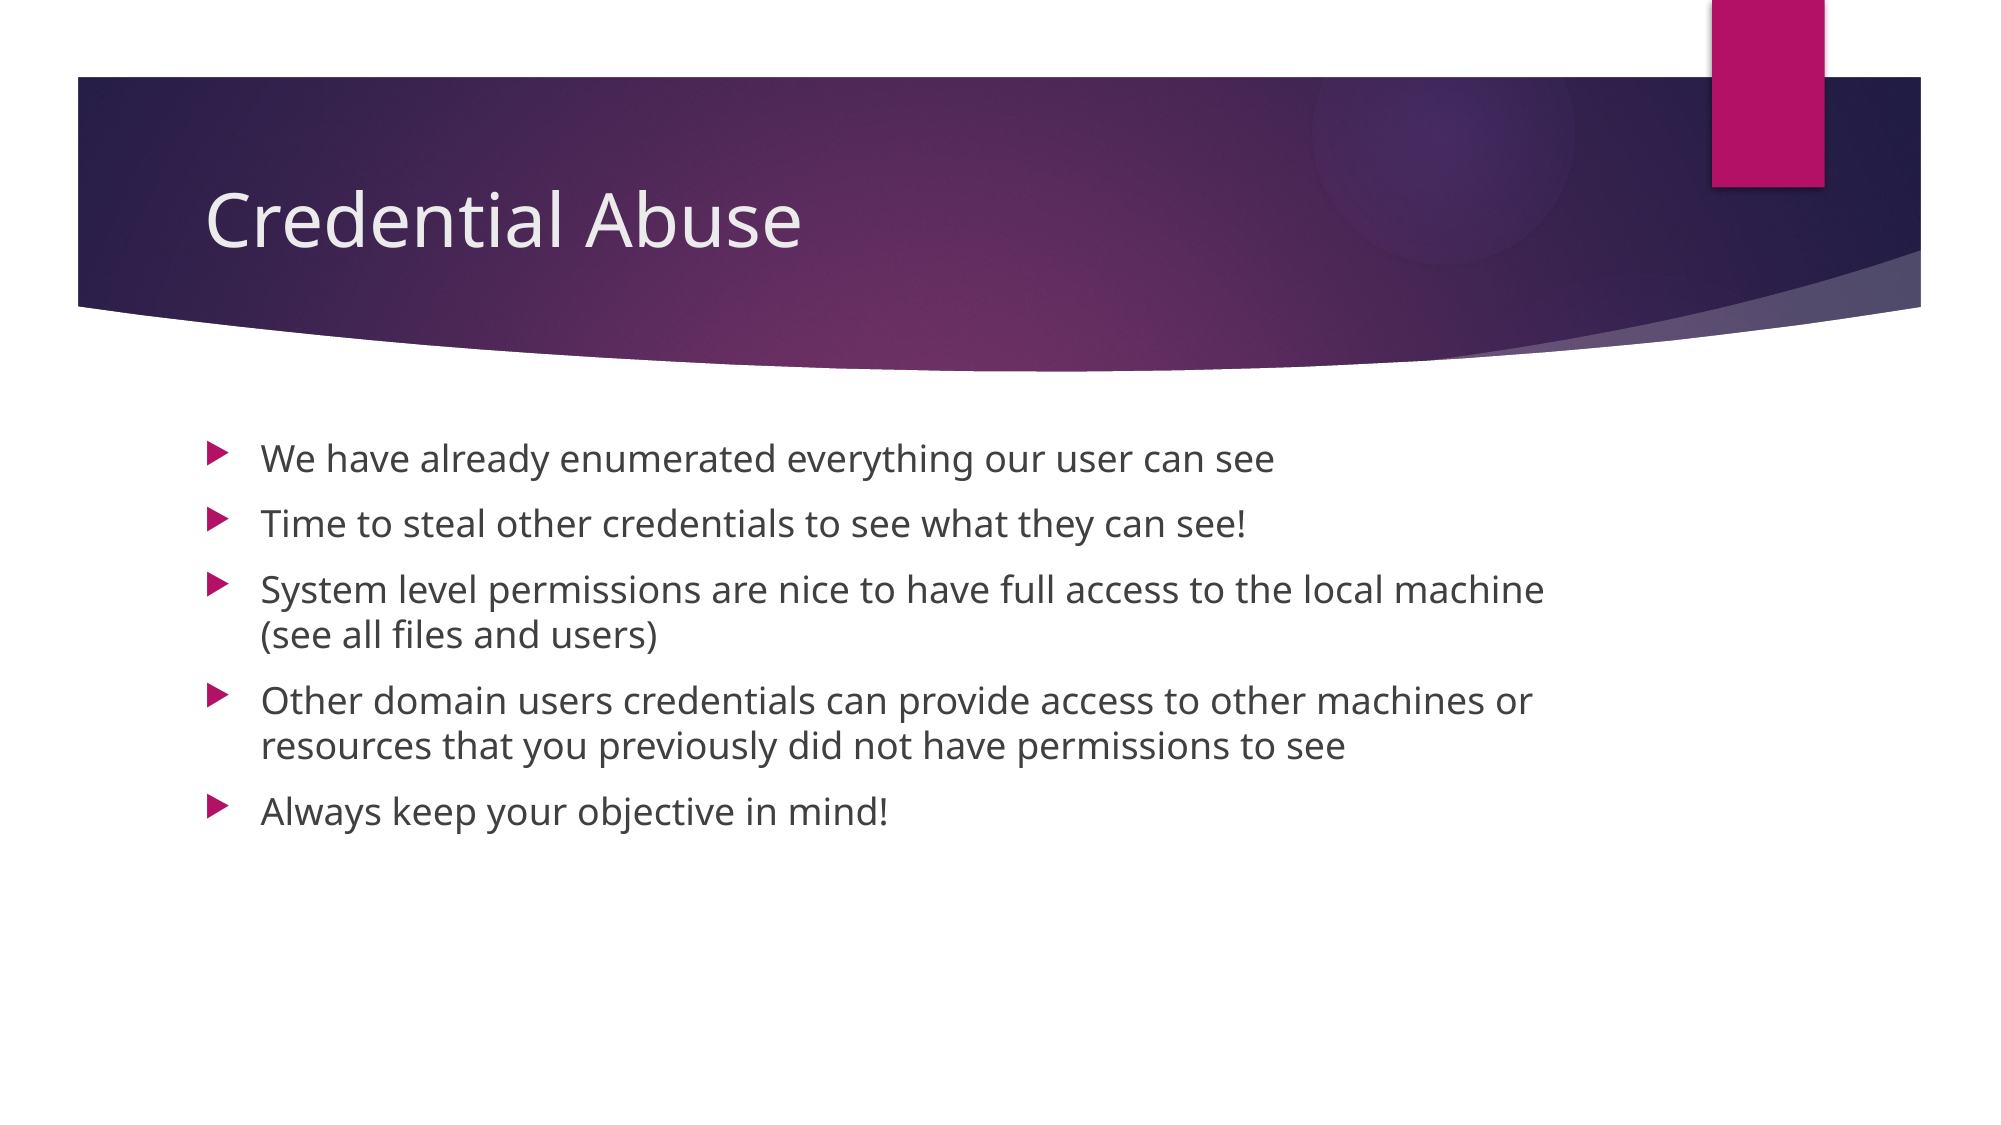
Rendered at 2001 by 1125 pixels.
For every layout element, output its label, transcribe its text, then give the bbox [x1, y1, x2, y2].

picture [79, 78, 1920, 371]
title Credential Abuse [189, 159, 1627, 276]
list We have already enumerated everything our user can see Time to steal other credentials to see what they can see! System level permissions are nice to have full access to the local machine (see all files and users) Other domain users credentials can provide access to other machines or resources that you previously did not have permissions to see Always keep your objective in mind! [189, 427, 1638, 988]
title Now what? [1467, 300, 1788, 358]
